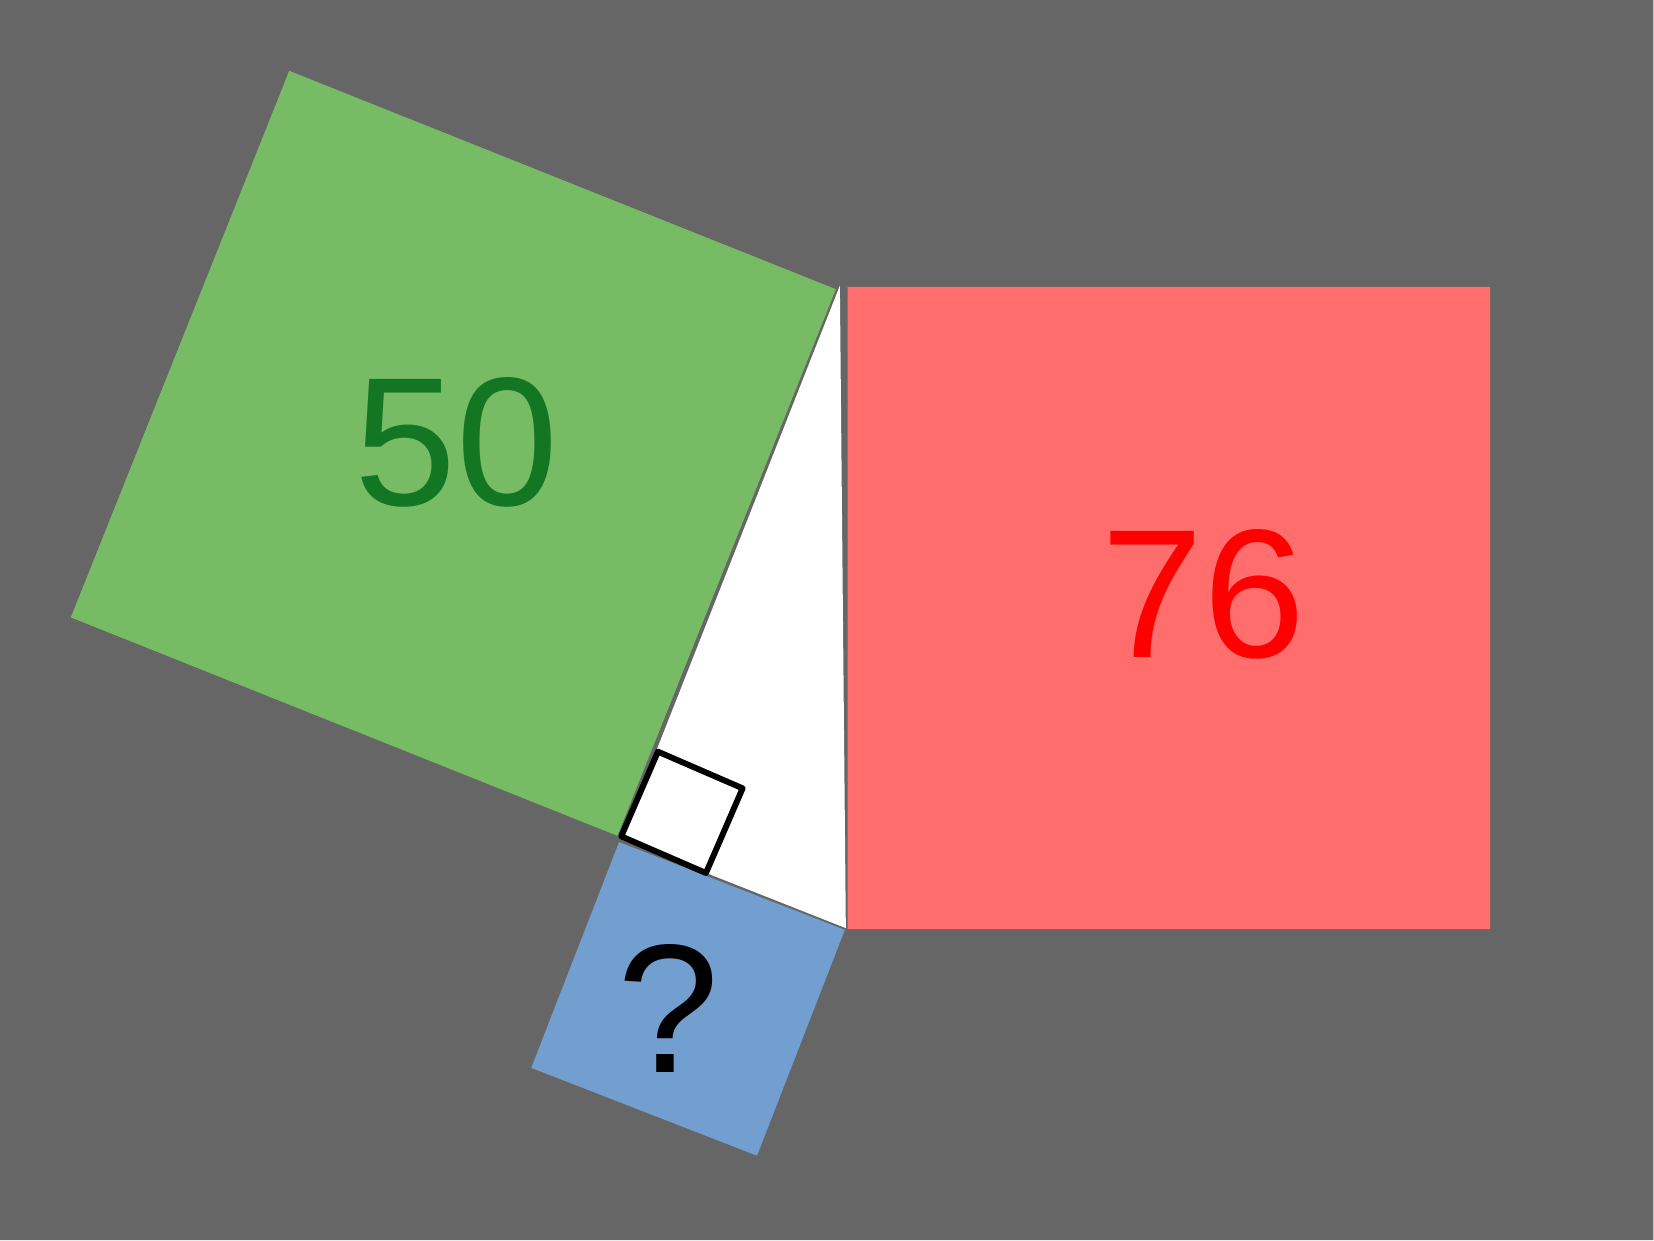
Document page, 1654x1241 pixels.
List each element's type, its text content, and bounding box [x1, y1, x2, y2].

text_box ? [602, 899, 865, 1205]
text_box [0, 0, 1654, 1241]
text_box 76 [1086, 484, 1350, 790]
text_box 50 [339, 332, 603, 638]
